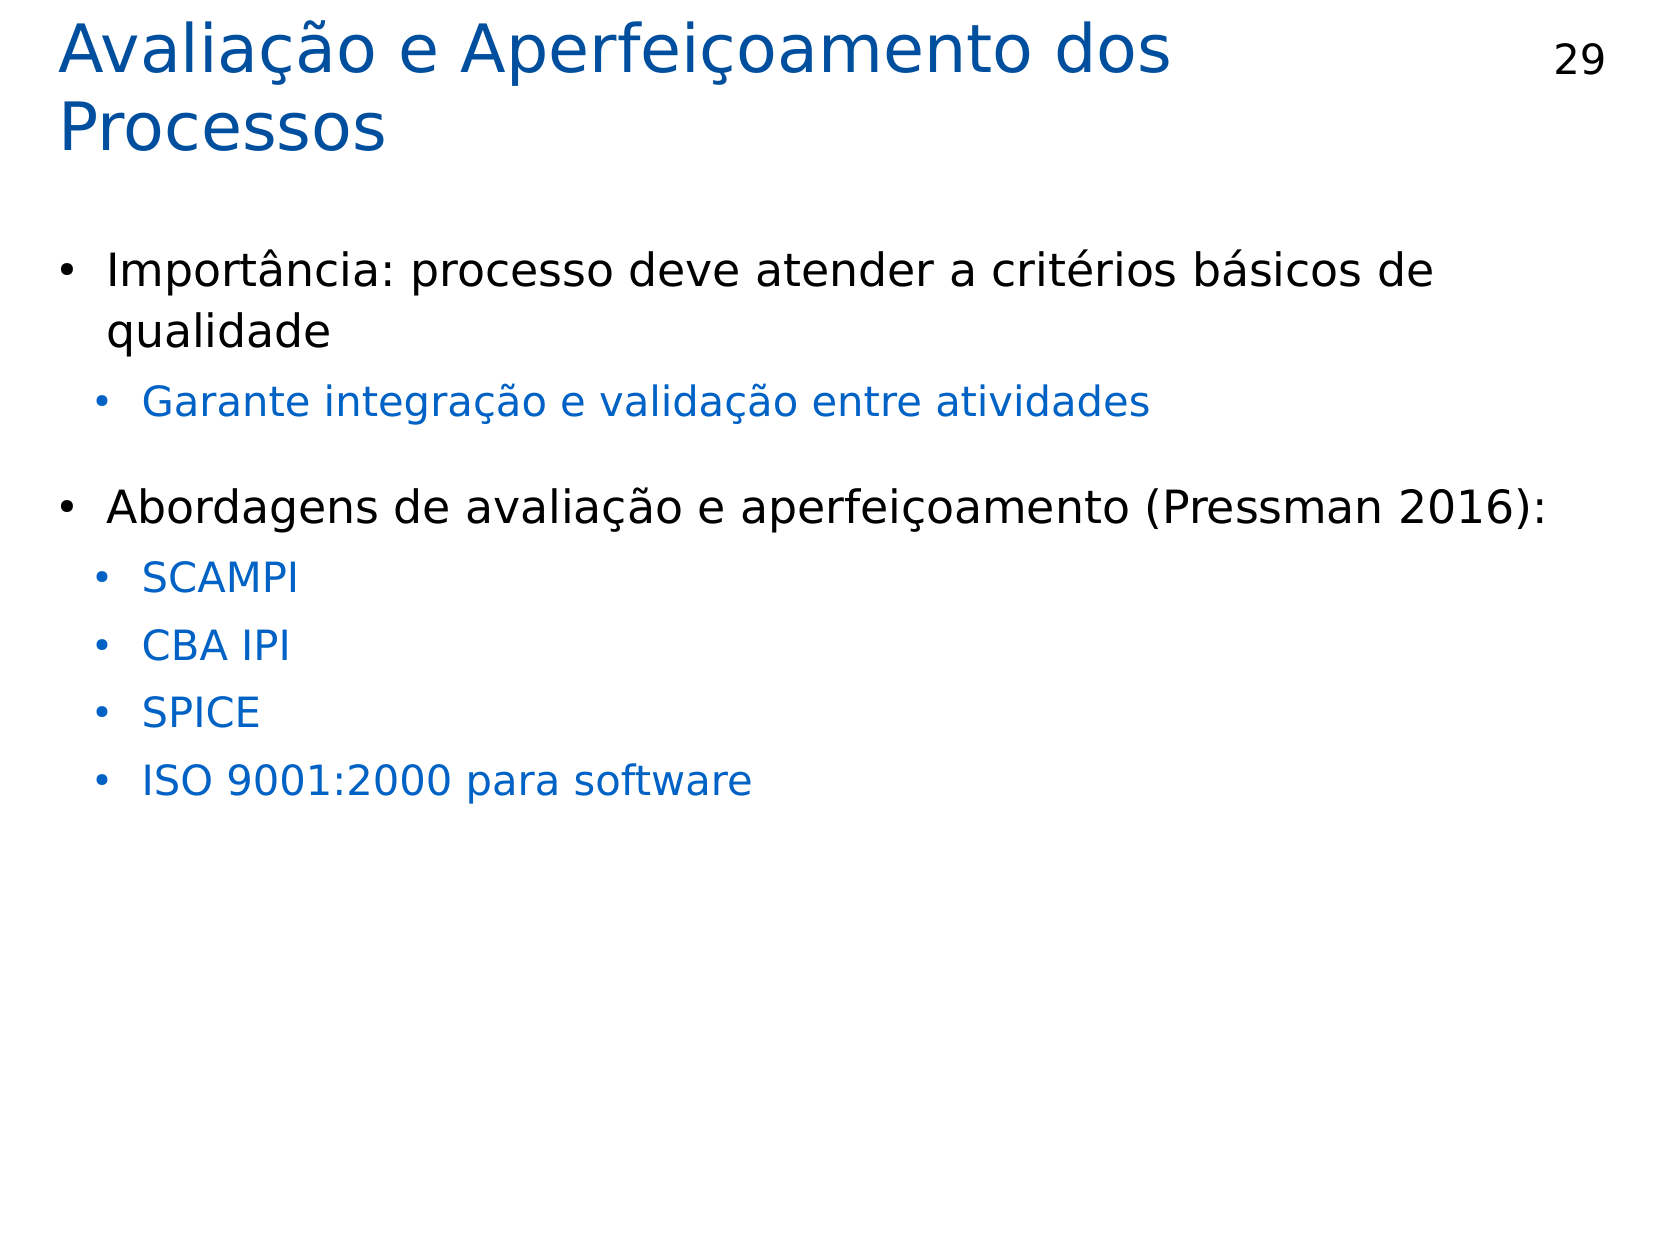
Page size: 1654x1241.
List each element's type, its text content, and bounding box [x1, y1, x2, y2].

title Avaliação e Aperfeiçoamento dos Processos [59, 10, 1506, 167]
list Importância: processo deve atender a critérios básicos de qualidade Garante integração e validação entre atividades Abordagens de avaliação e aperfeiçoamento (Pressman 2016): SCAMPI CBA IPI SPICE ISO 9001:2000 para software [59, 236, 1595, 1211]
